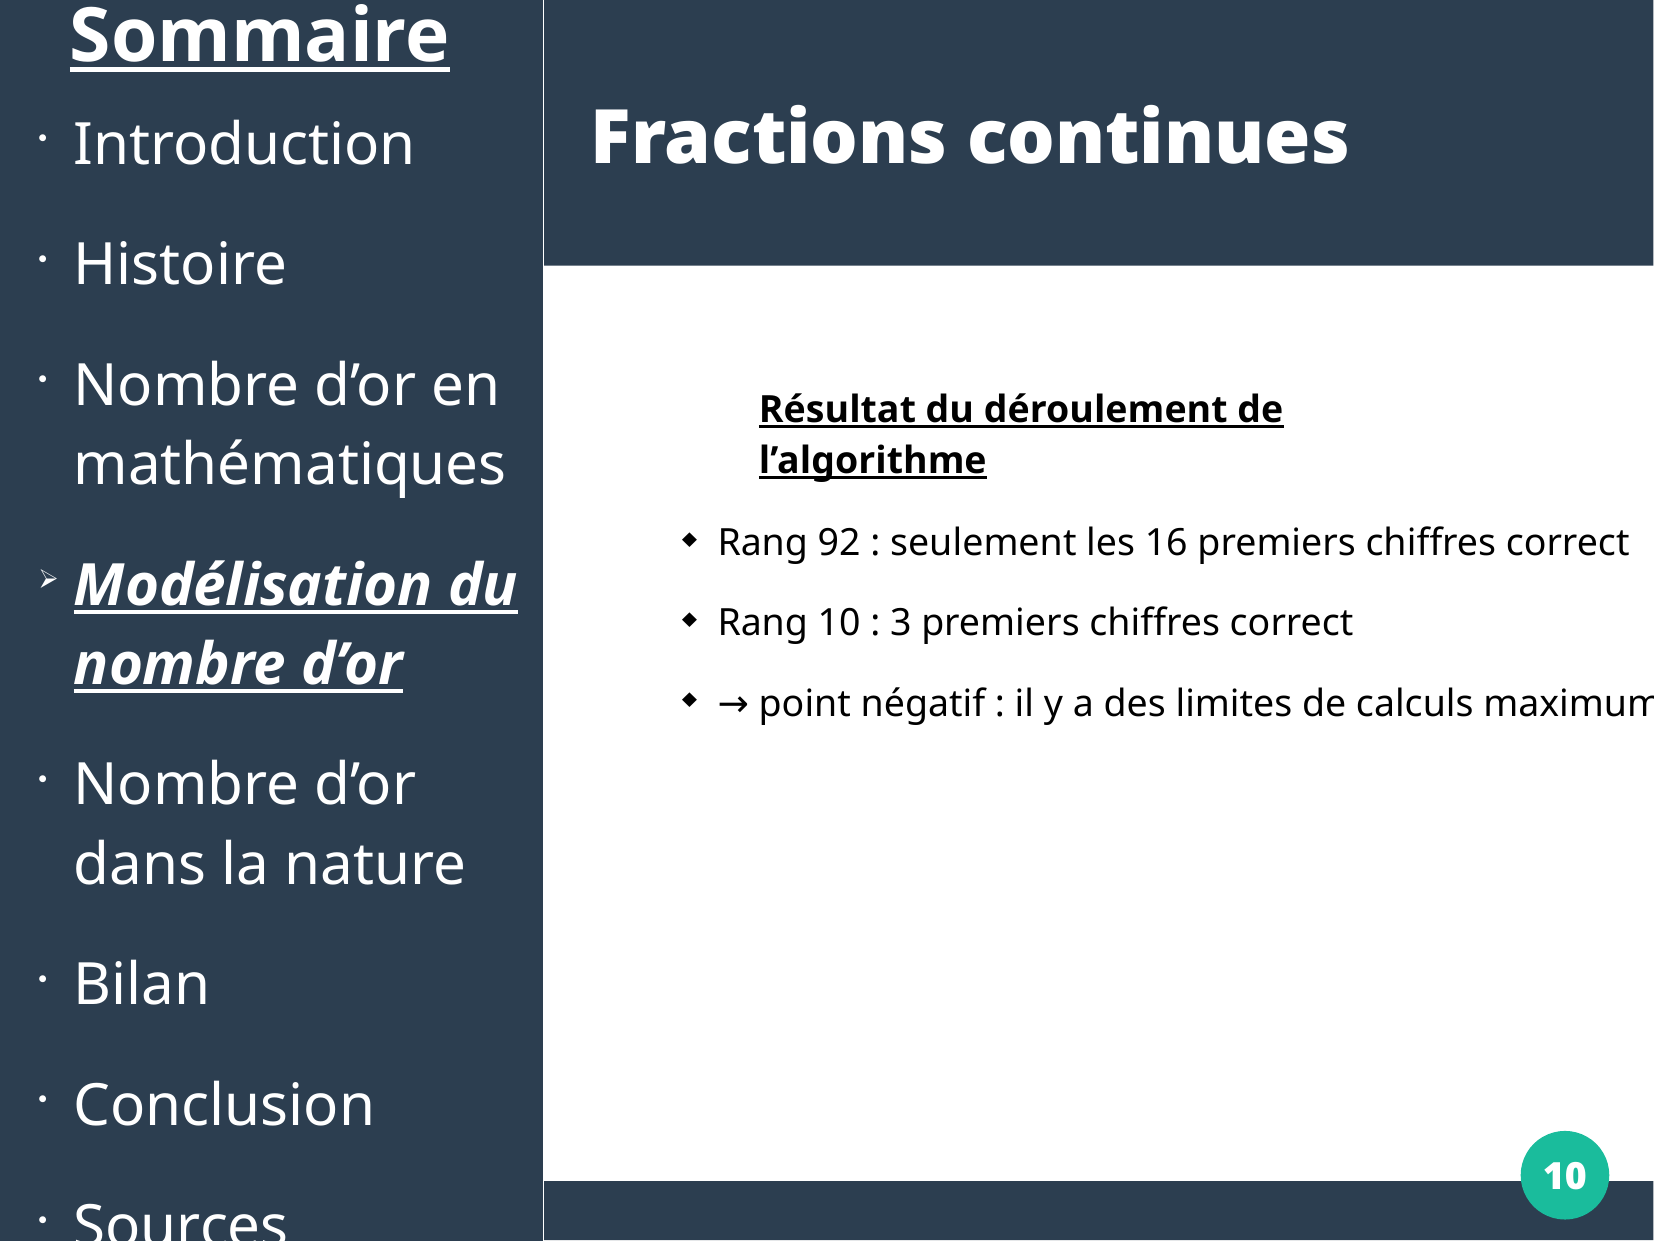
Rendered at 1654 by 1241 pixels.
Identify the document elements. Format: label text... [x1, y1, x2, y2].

title Fractions continues [590, 55, 1654, 213]
text_box Résultat du déroulement de l’algorithme [744, 374, 1524, 485]
text_box Rang 92 : seulement les 16 premiers chiffres correct Rang 10 : 3 premiers chiffres correct → point négatif : il y a des limites de calculs maximum [667, 507, 1654, 1241]
text_box [0, 0, 544, 1241]
text_box Sommaire [0, 0, 532, 83]
text_box Introduction Histoire Nombre d’or en mathématiques Modélisation du nombre d’or Nombre d’or dans la nature Bilan Conclusion Sources [23, 94, 556, 1241]
